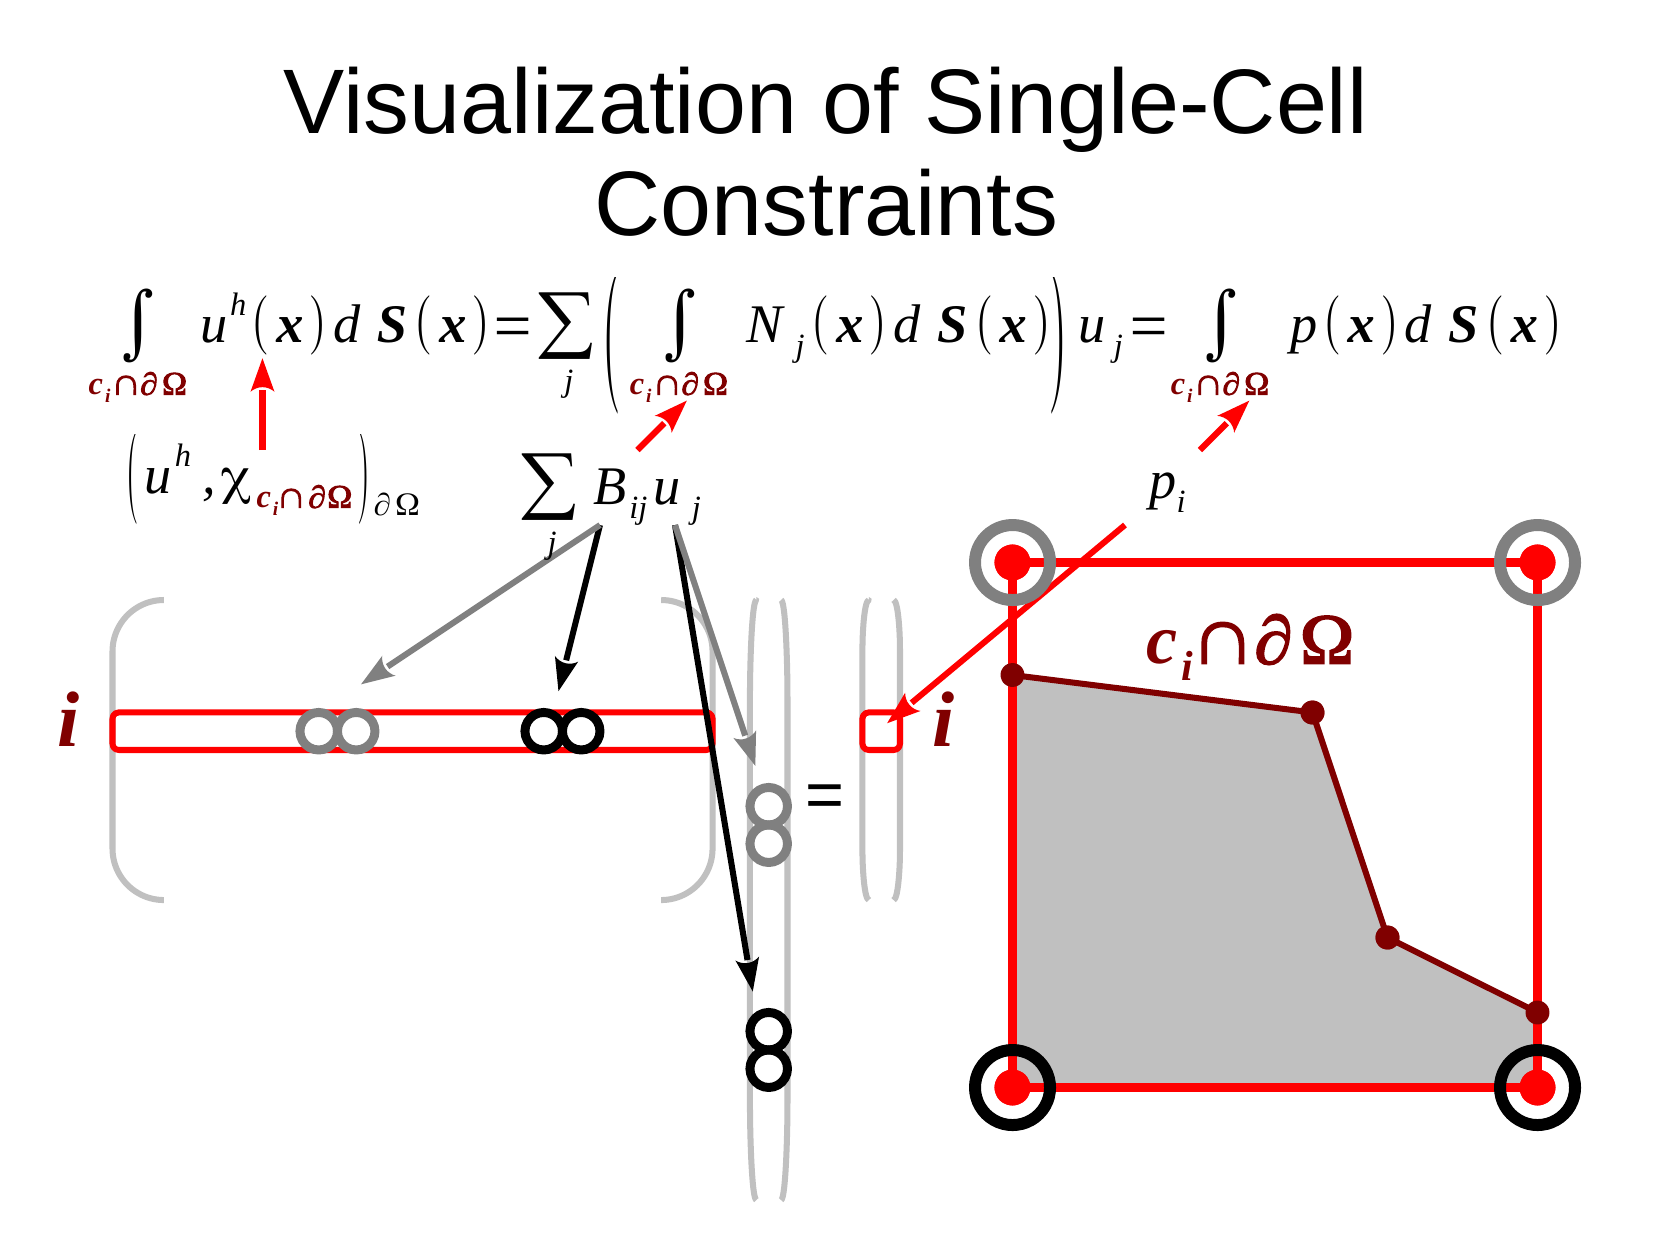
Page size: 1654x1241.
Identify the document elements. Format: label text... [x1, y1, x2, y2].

text_box [1017, 680, 1533, 1083]
title Visualization of Single-Cell Constraints [82, 49, 1571, 257]
text_box [1017, 1057, 1043, 1083]
chart [75, 277, 1576, 414]
chart [504, 450, 713, 562]
chart [112, 434, 434, 526]
chart [1127, 450, 1201, 520]
chart [912, 675, 976, 765]
chart [37, 675, 101, 765]
chart [1125, 600, 1373, 690]
text_box [1507, 1057, 1533, 1083]
text_box = [787, 750, 863, 840]
